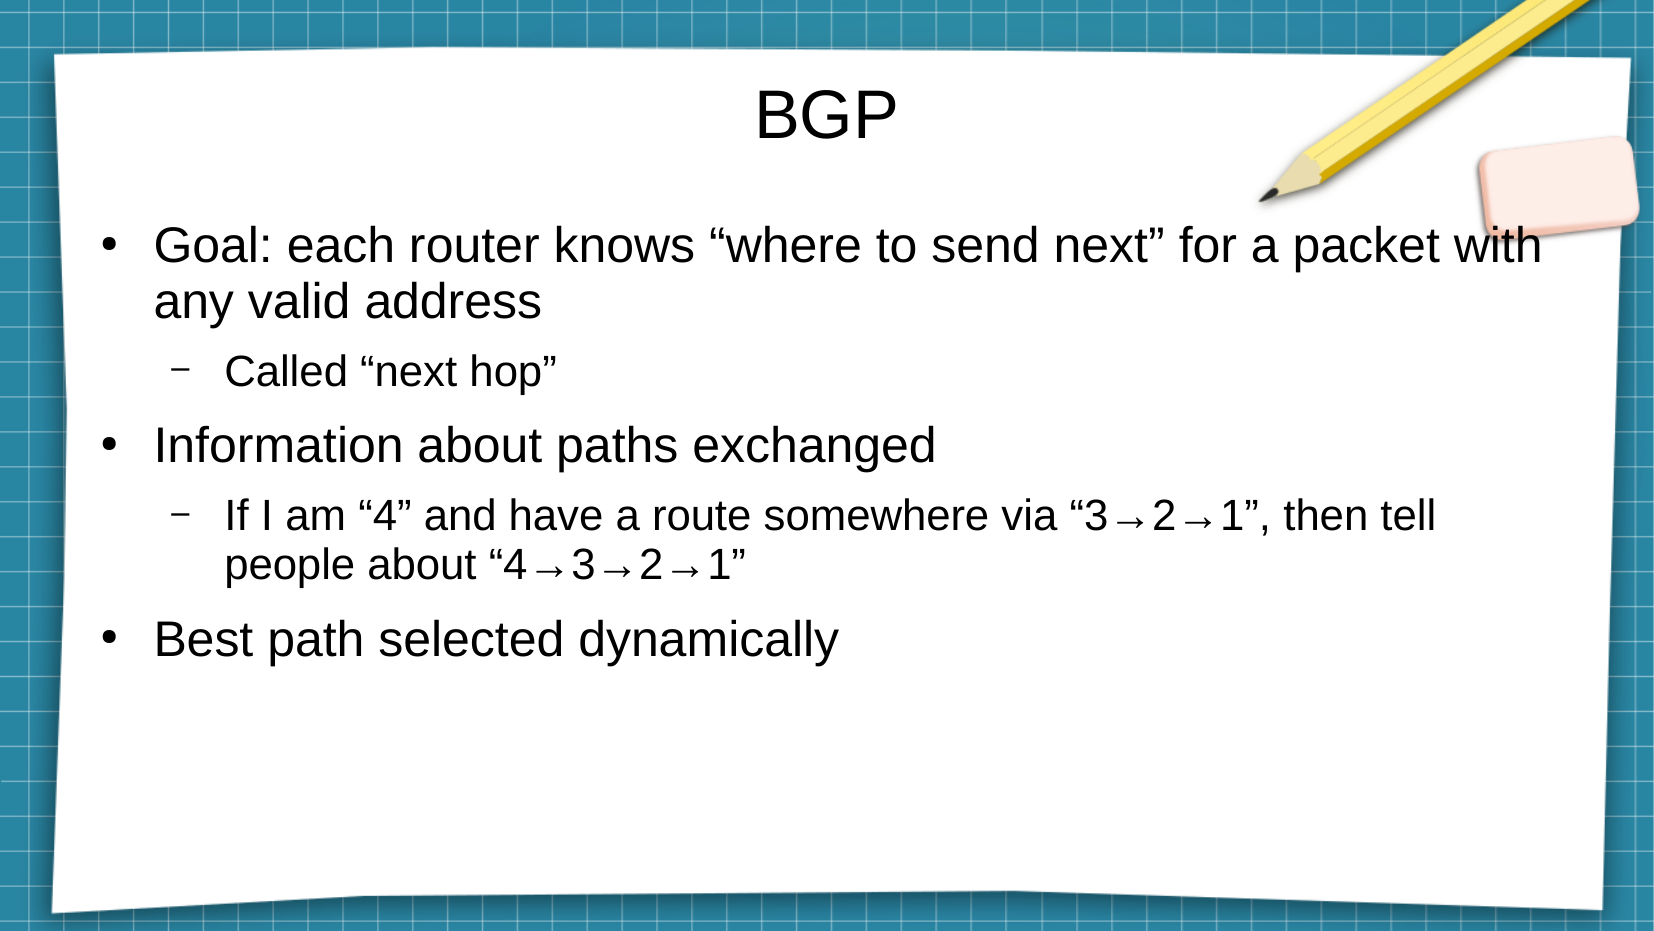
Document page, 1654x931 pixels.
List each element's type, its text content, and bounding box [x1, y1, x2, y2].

picture [0, 0, 1654, 931]
title BGP [82, 37, 1571, 193]
list Goal: each router knows “where to send next” for a packet with any valid address Called “next hop” Information about paths exchanged If I am “4” and have a route somewhere via “3→2→1”, then tell people about “4→3→2→1” Best path selected dynamically [82, 217, 1571, 758]
